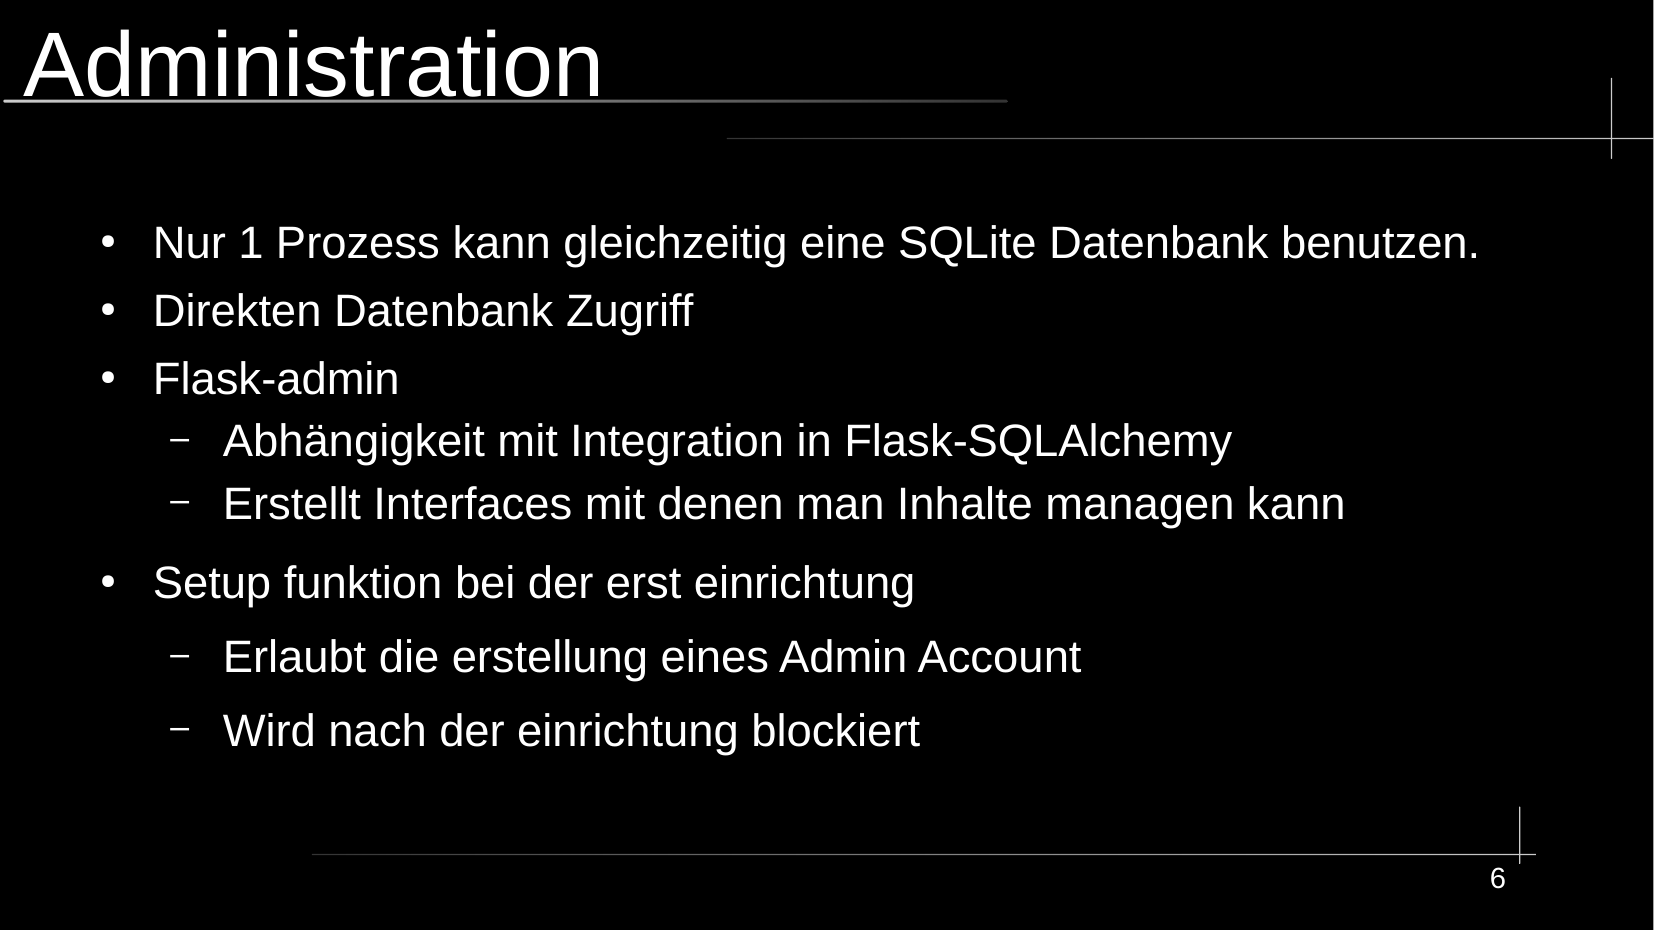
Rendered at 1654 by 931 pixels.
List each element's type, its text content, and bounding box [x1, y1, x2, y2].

title Administration [23, 11, 1589, 119]
list Nur 1 Prozess kann gleichzeitig eine SQLite Datenbank benutzen. Direkten Datenbank Zugriff Flask-admin Abhängigkeit mit Integration in Flask-SQLAlchemy Erstellt Interfaces mit denen man Inhalte managen kann Setup funktion bei der erst einrichtung Erlaubt die erstellung eines Admin Account Wird nach der einrichtung blockiert [82, 217, 1571, 758]
